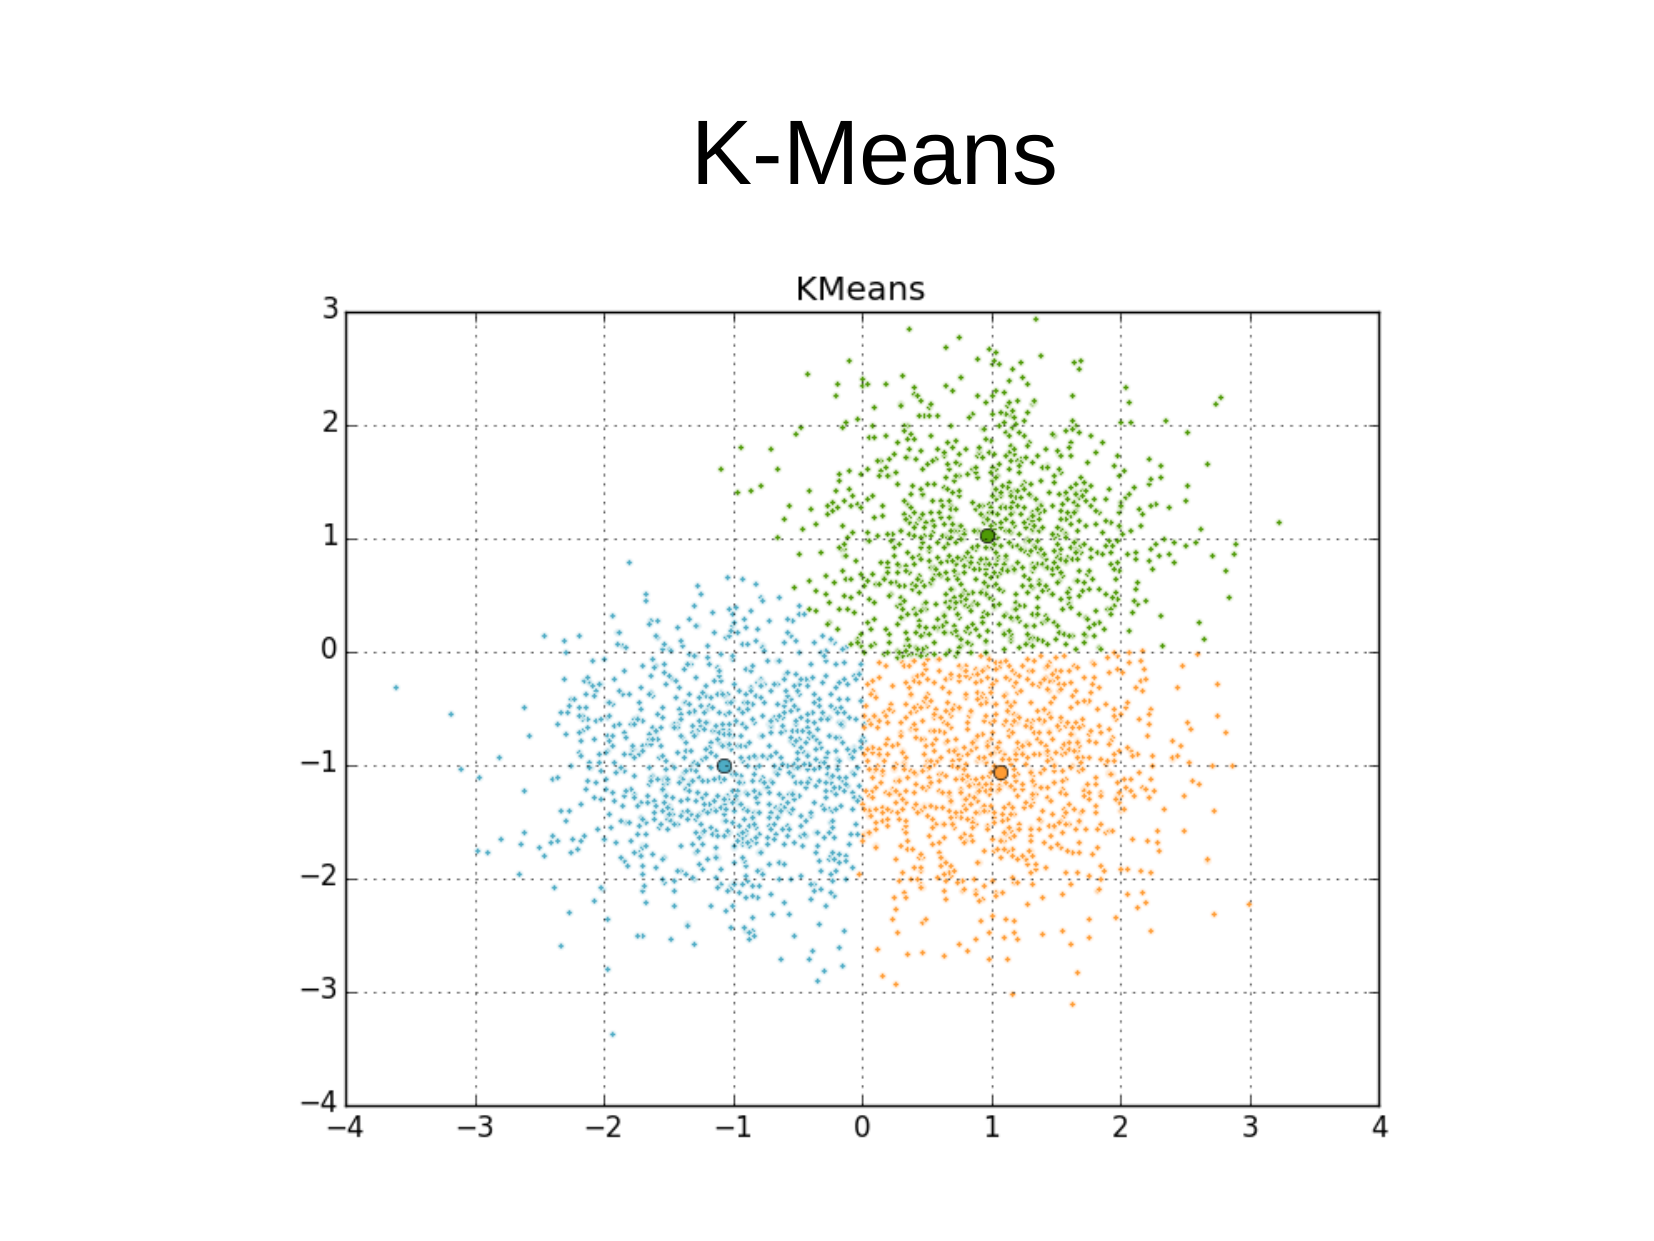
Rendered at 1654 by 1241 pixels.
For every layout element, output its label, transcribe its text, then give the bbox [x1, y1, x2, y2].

title K-Means [82, 49, 1571, 257]
picture [179, 257, 1512, 1204]
